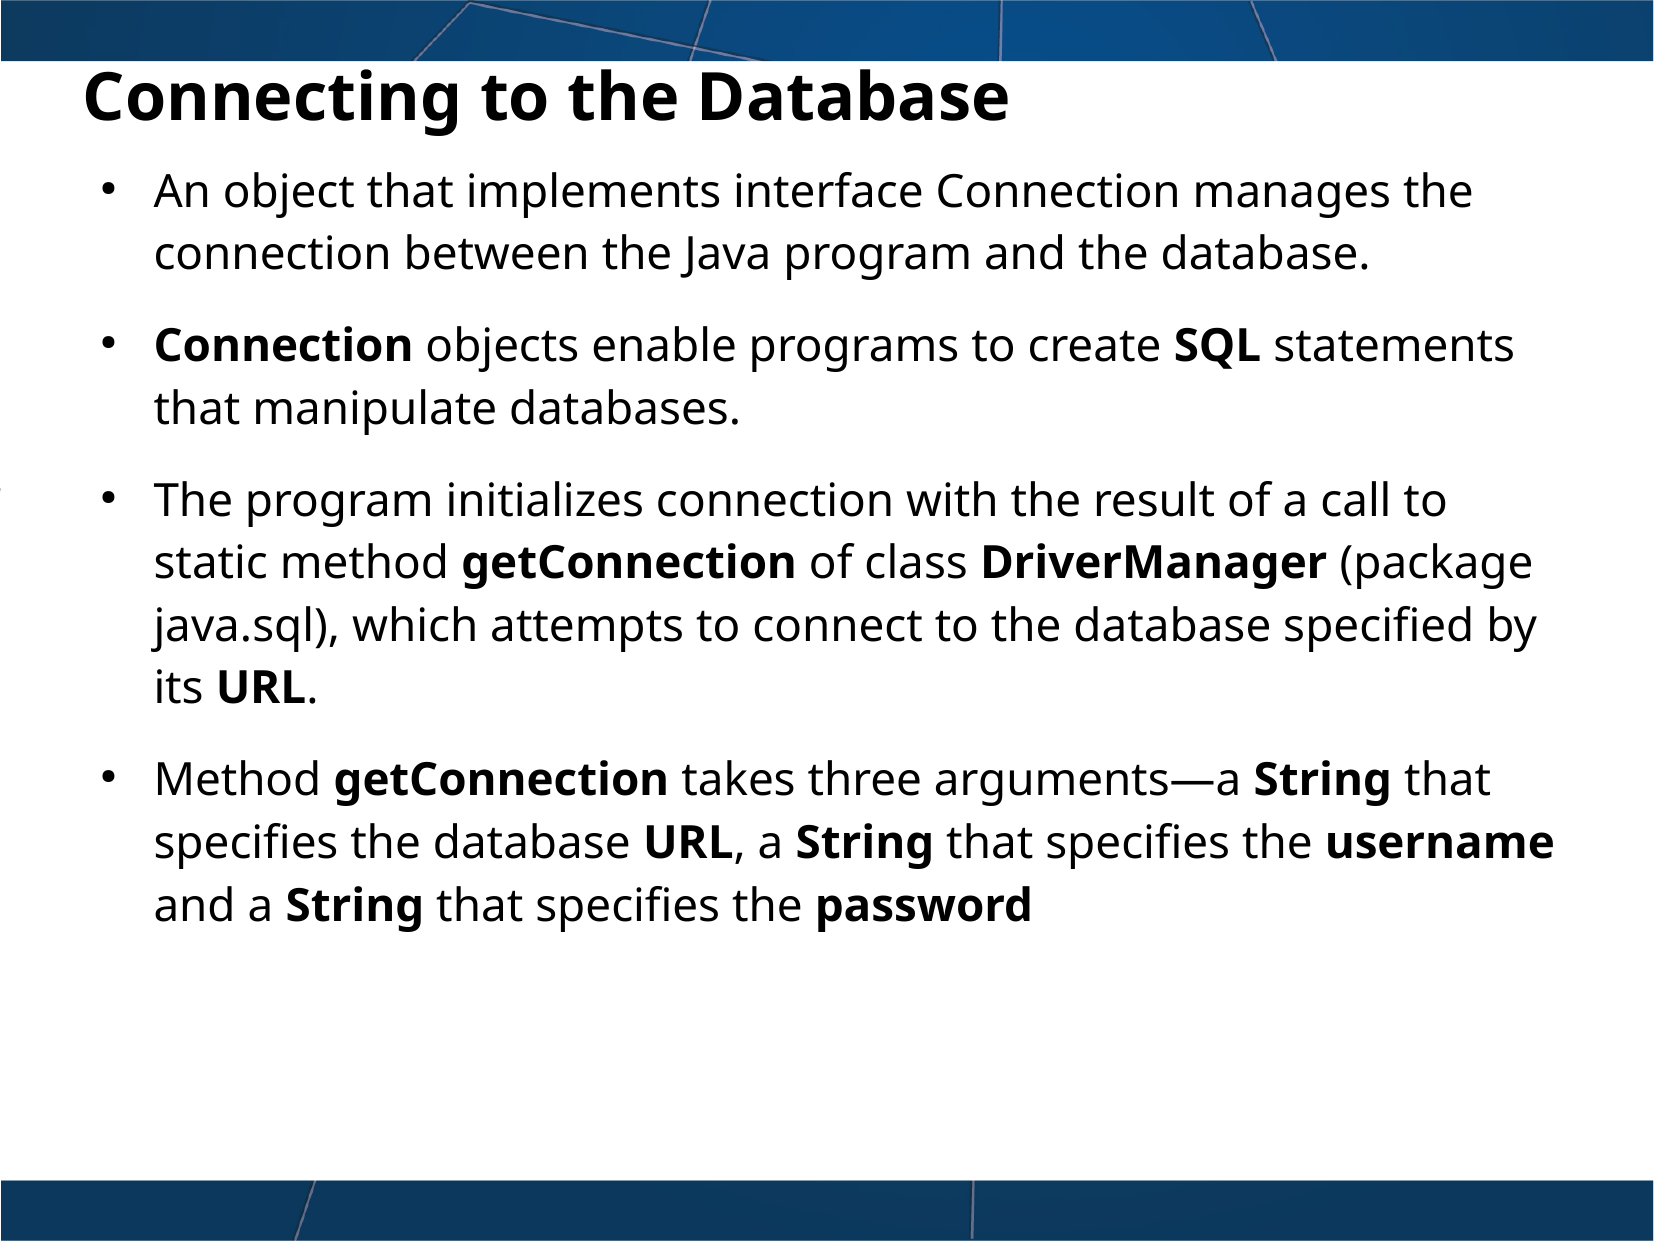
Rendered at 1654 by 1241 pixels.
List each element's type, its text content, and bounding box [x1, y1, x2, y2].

title Connecting to the Database [82, 48, 1571, 141]
picture [0, 0, 1654, 1241]
list An object that implements interface Connection manages the connection between the Java program and the database. Connection objects enable programs to create SQL statements that manipulate databases. The program initializes connection with the result of a call to static method getConnection of class DriverManager (package java.sql), which attempts to connect to the database specified by its URL. Method getConnection takes three arguments—a String that specifies the database URL, a String that specifies the username and a String that specifies the password [82, 157, 1571, 1182]
